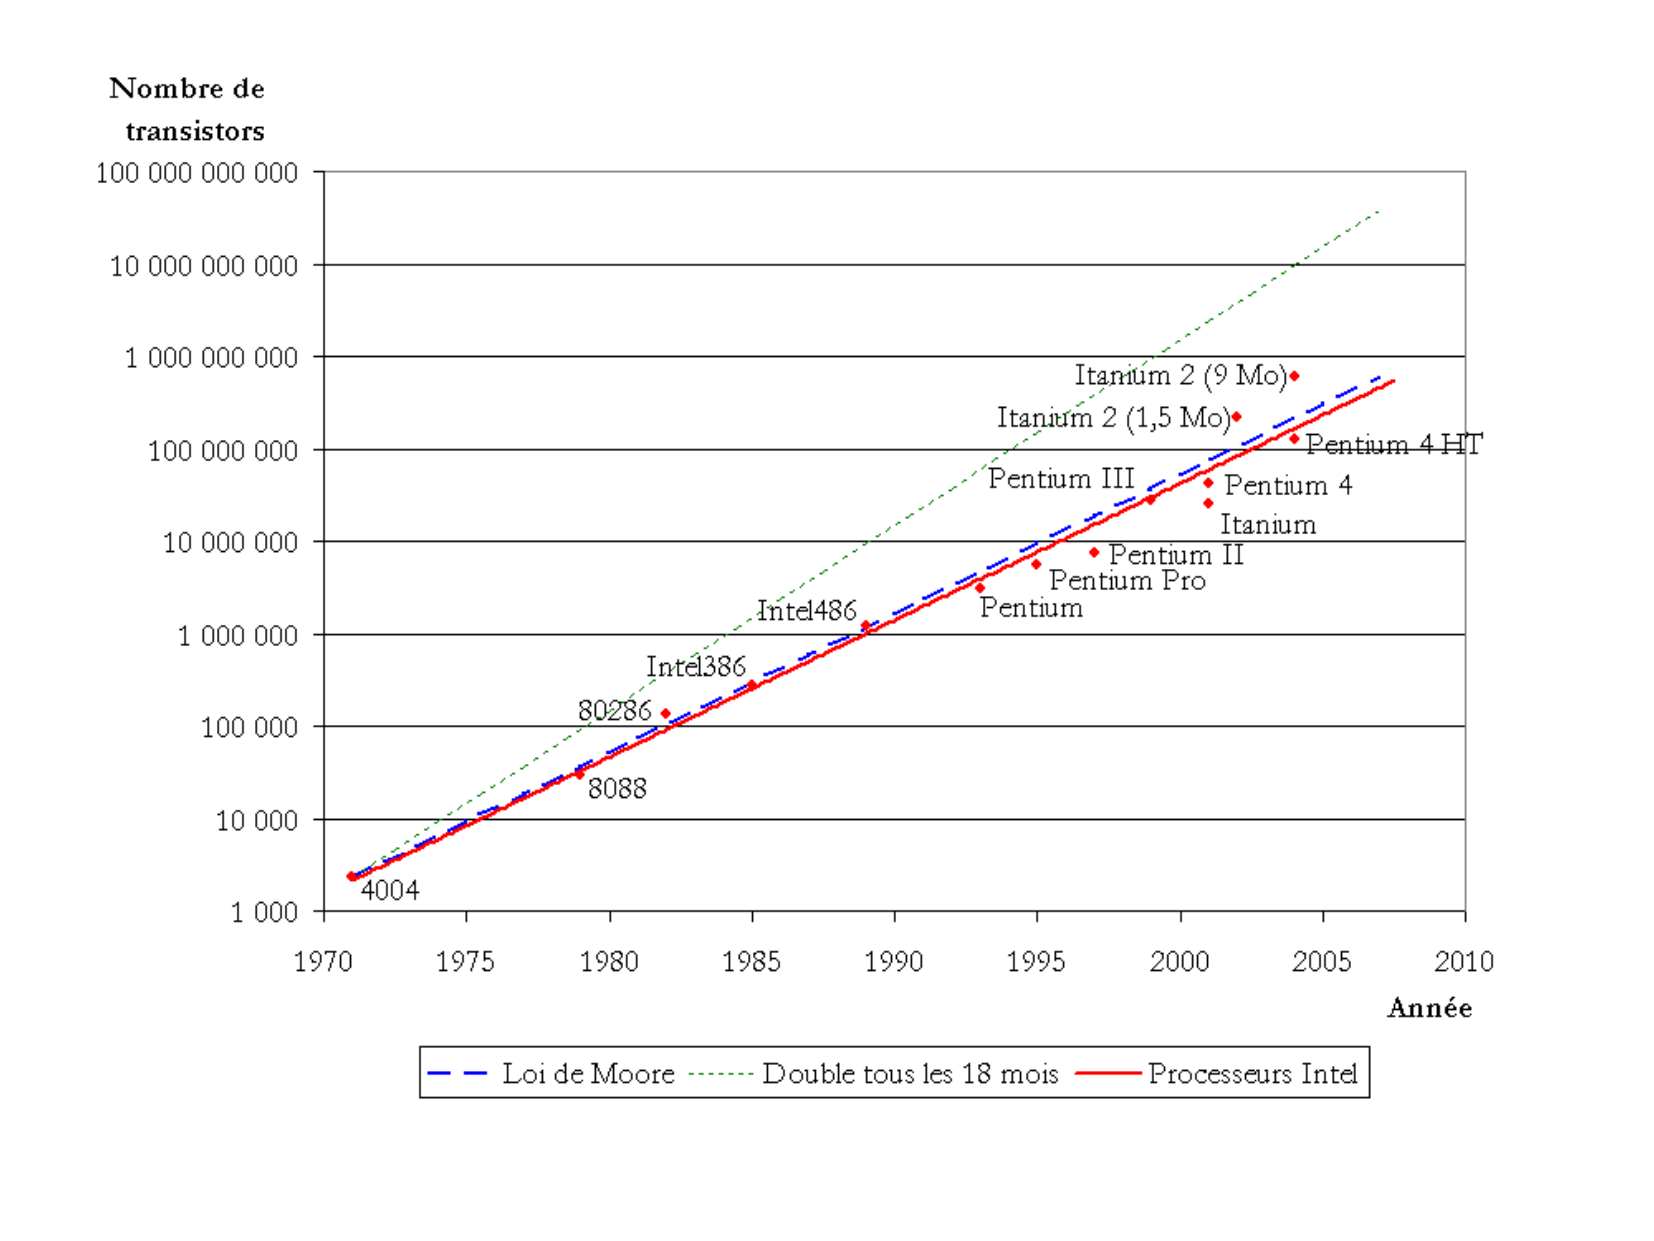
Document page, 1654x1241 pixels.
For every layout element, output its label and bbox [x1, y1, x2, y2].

picture [82, 49, 1571, 1109]
